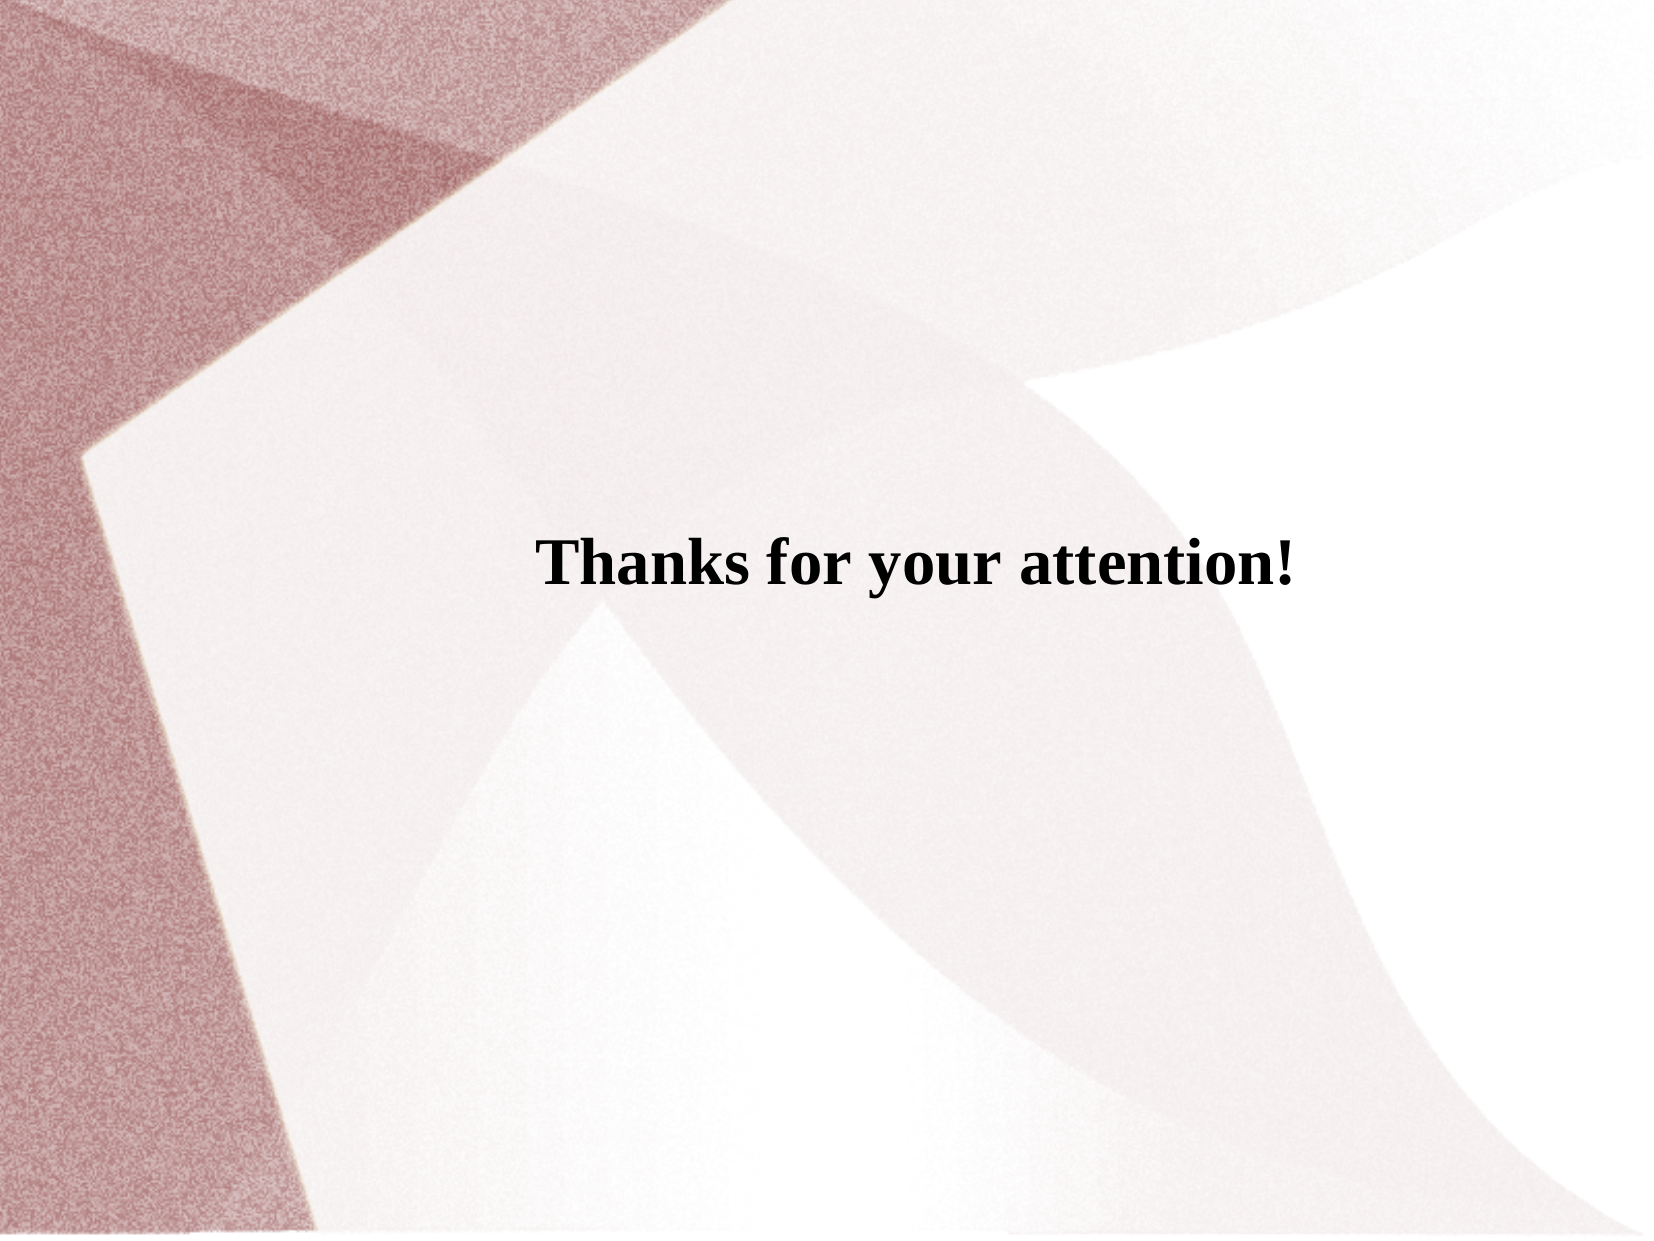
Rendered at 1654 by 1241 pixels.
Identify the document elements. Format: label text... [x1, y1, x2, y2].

list Thanks for your attention! [262, 525, 1501, 713]
picture [0, 0, 1654, 1241]
